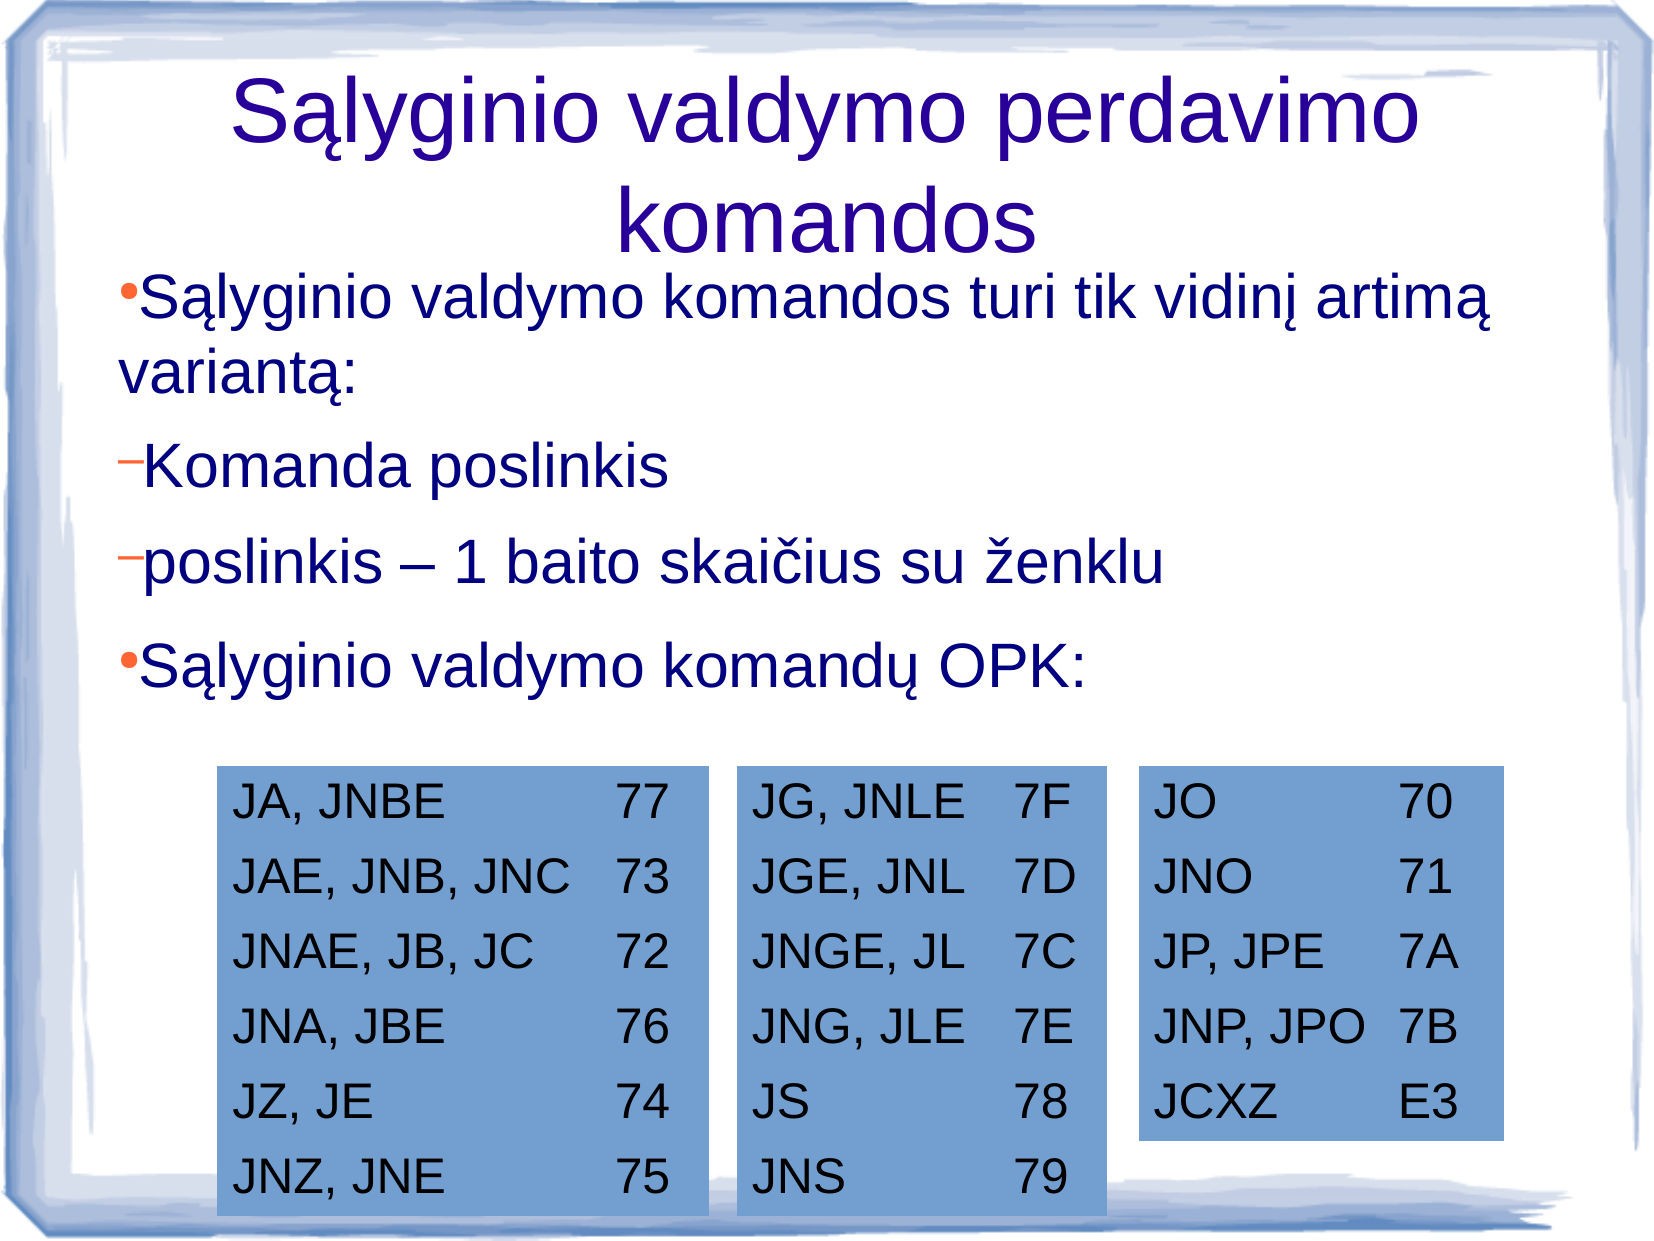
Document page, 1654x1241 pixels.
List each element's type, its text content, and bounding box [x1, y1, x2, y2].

table_cell JNA, JBE [217, 991, 600, 1066]
table_cell JS [737, 1066, 998, 1141]
table_cell JAE, JNB, JNC [217, 841, 600, 916]
table_cell JZ, JE [217, 1066, 600, 1141]
table_cell JGE, JNL [737, 841, 998, 916]
table_cell 79 [998, 1141, 1107, 1216]
list Sąlyginio valdymo komandos turi tik vidinį artimą variantą: Komanda poslinkis poslinkis – 1 baito skaičius su ženklu Sąlyginio valdymo komandų OPK: [118, 255, 1571, 701]
table_cell 7D [998, 841, 1107, 916]
table_header JO [1139, 766, 1383, 841]
table_cell 71 [1383, 841, 1504, 916]
table_header JG, JNLE [737, 766, 998, 841]
table_cell JNAE, JB, JC [217, 916, 600, 991]
table_cell E3 [1383, 1066, 1504, 1141]
table_cell 72 [600, 916, 709, 991]
table_cell 7C [998, 916, 1107, 991]
table_header 77 [600, 766, 709, 841]
text_box [1203, 1076, 1589, 1163]
table_header 70 [1383, 766, 1504, 841]
table_header JA, JNBE [217, 766, 600, 841]
table_cell JP, JPE [1139, 916, 1383, 991]
title Sąlyginio valdymo perdavimo komandos [82, 50, 1571, 256]
table_cell JNG, JLE [737, 991, 998, 1066]
table_cell 74 [600, 1066, 709, 1141]
table_cell JNP, JPO [1139, 991, 1383, 1066]
table_cell 78 [998, 1066, 1107, 1141]
table_cell JNGE, JL [737, 916, 998, 991]
table_cell 7A [1383, 916, 1504, 991]
table_header 7F [998, 766, 1107, 841]
table_cell JNS [737, 1141, 998, 1216]
table_cell 7B [1383, 991, 1504, 1066]
table_cell JNZ, JNE [217, 1141, 600, 1216]
table_cell 76 [600, 991, 709, 1066]
table_cell 73 [600, 841, 709, 916]
table_cell 7E [998, 991, 1107, 1066]
table_cell 75 [600, 1141, 709, 1216]
table_cell JNO [1139, 841, 1383, 916]
table_cell JCXZ [1139, 1066, 1383, 1141]
